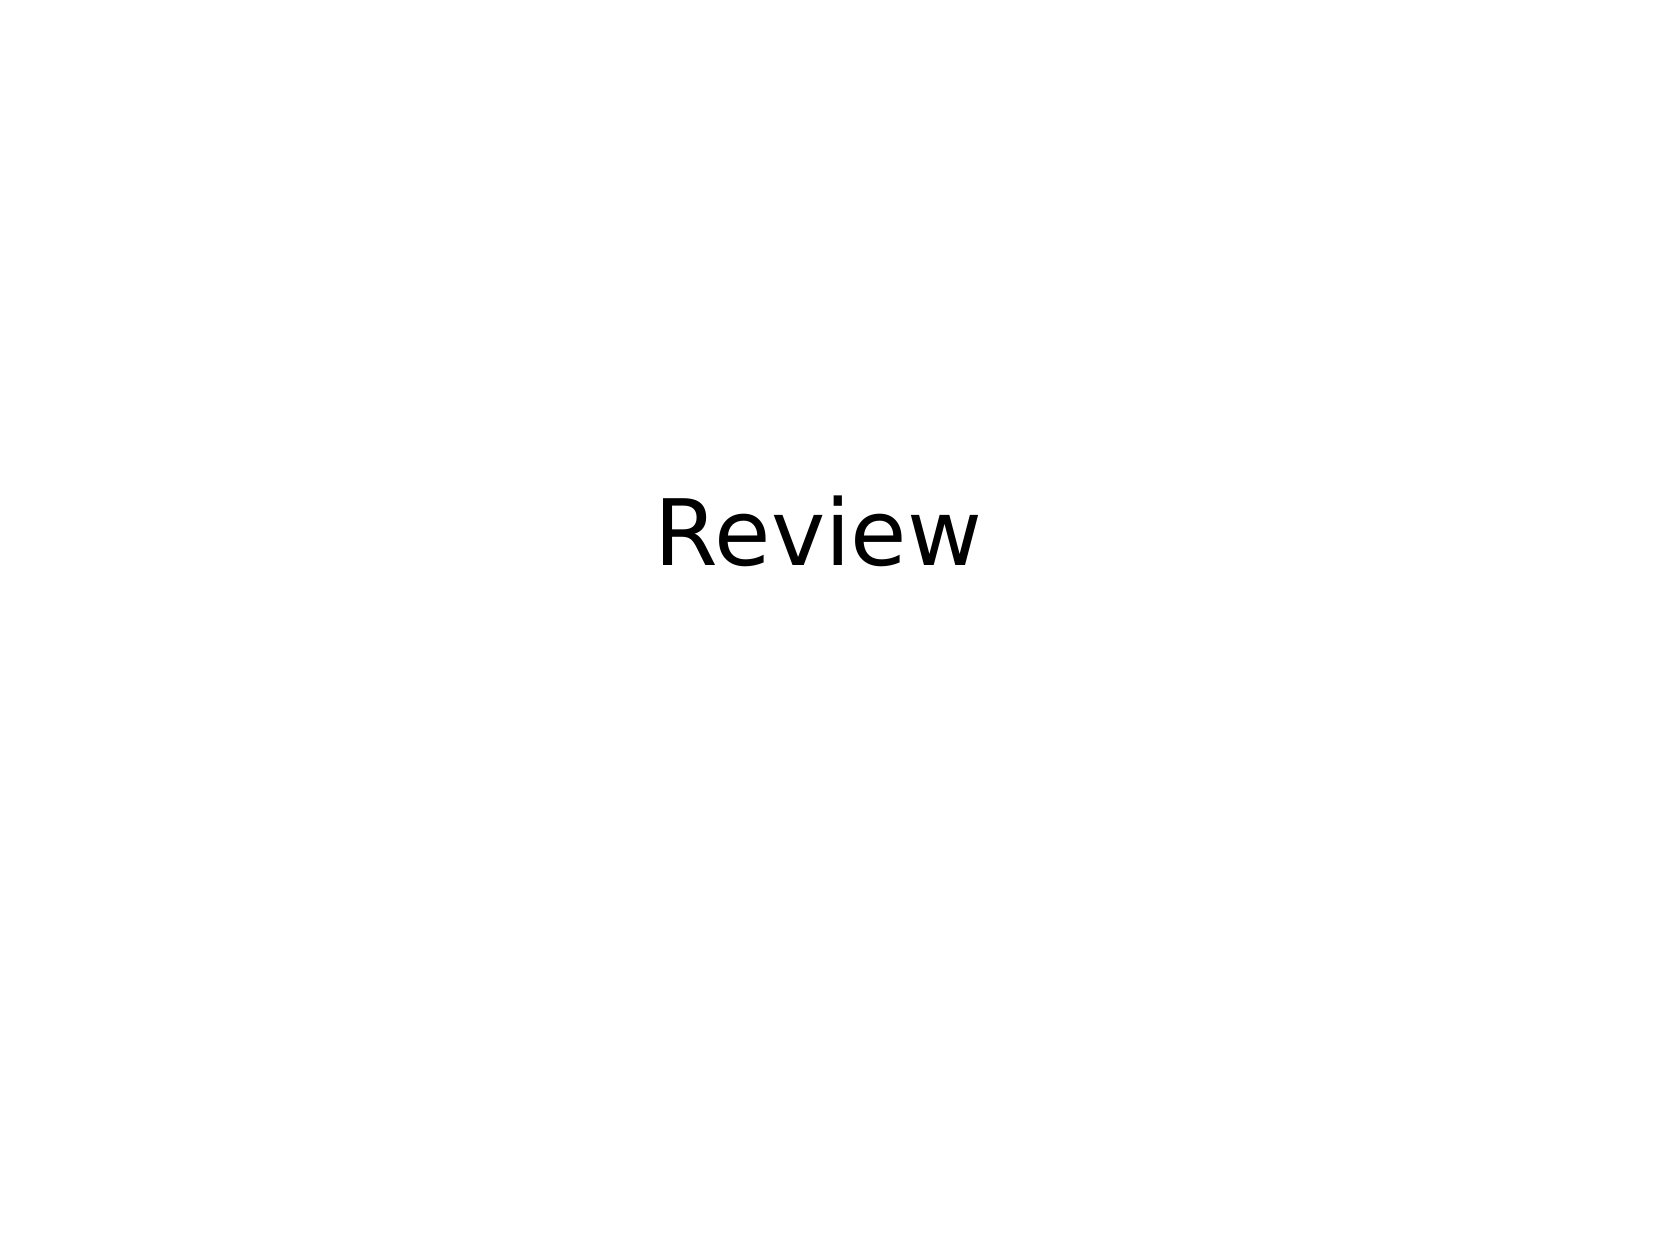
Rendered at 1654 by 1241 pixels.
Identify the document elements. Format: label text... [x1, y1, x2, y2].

title Review [75, 430, 1563, 638]
